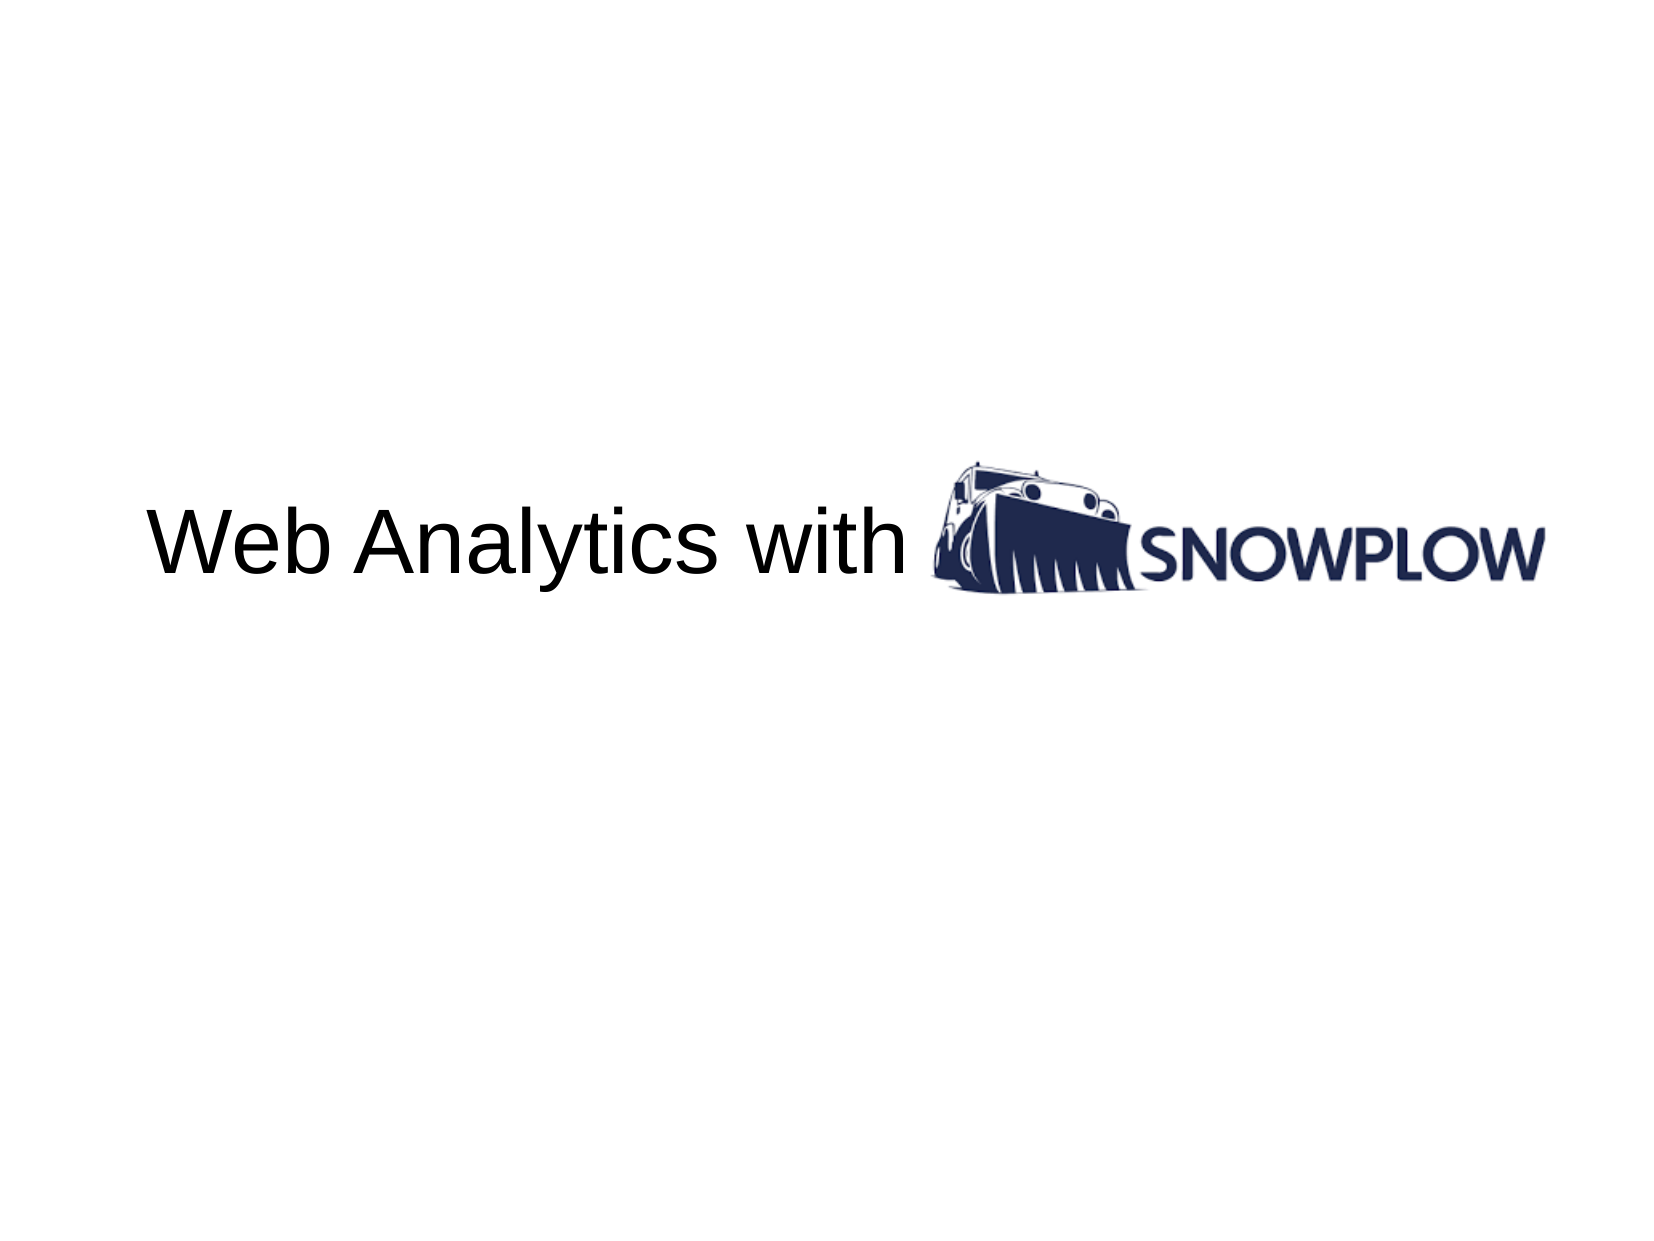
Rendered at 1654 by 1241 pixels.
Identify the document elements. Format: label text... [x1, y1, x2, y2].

title Web Analytics with Snowplow [30, 437, 1471, 646]
picture [930, 425, 1547, 631]
